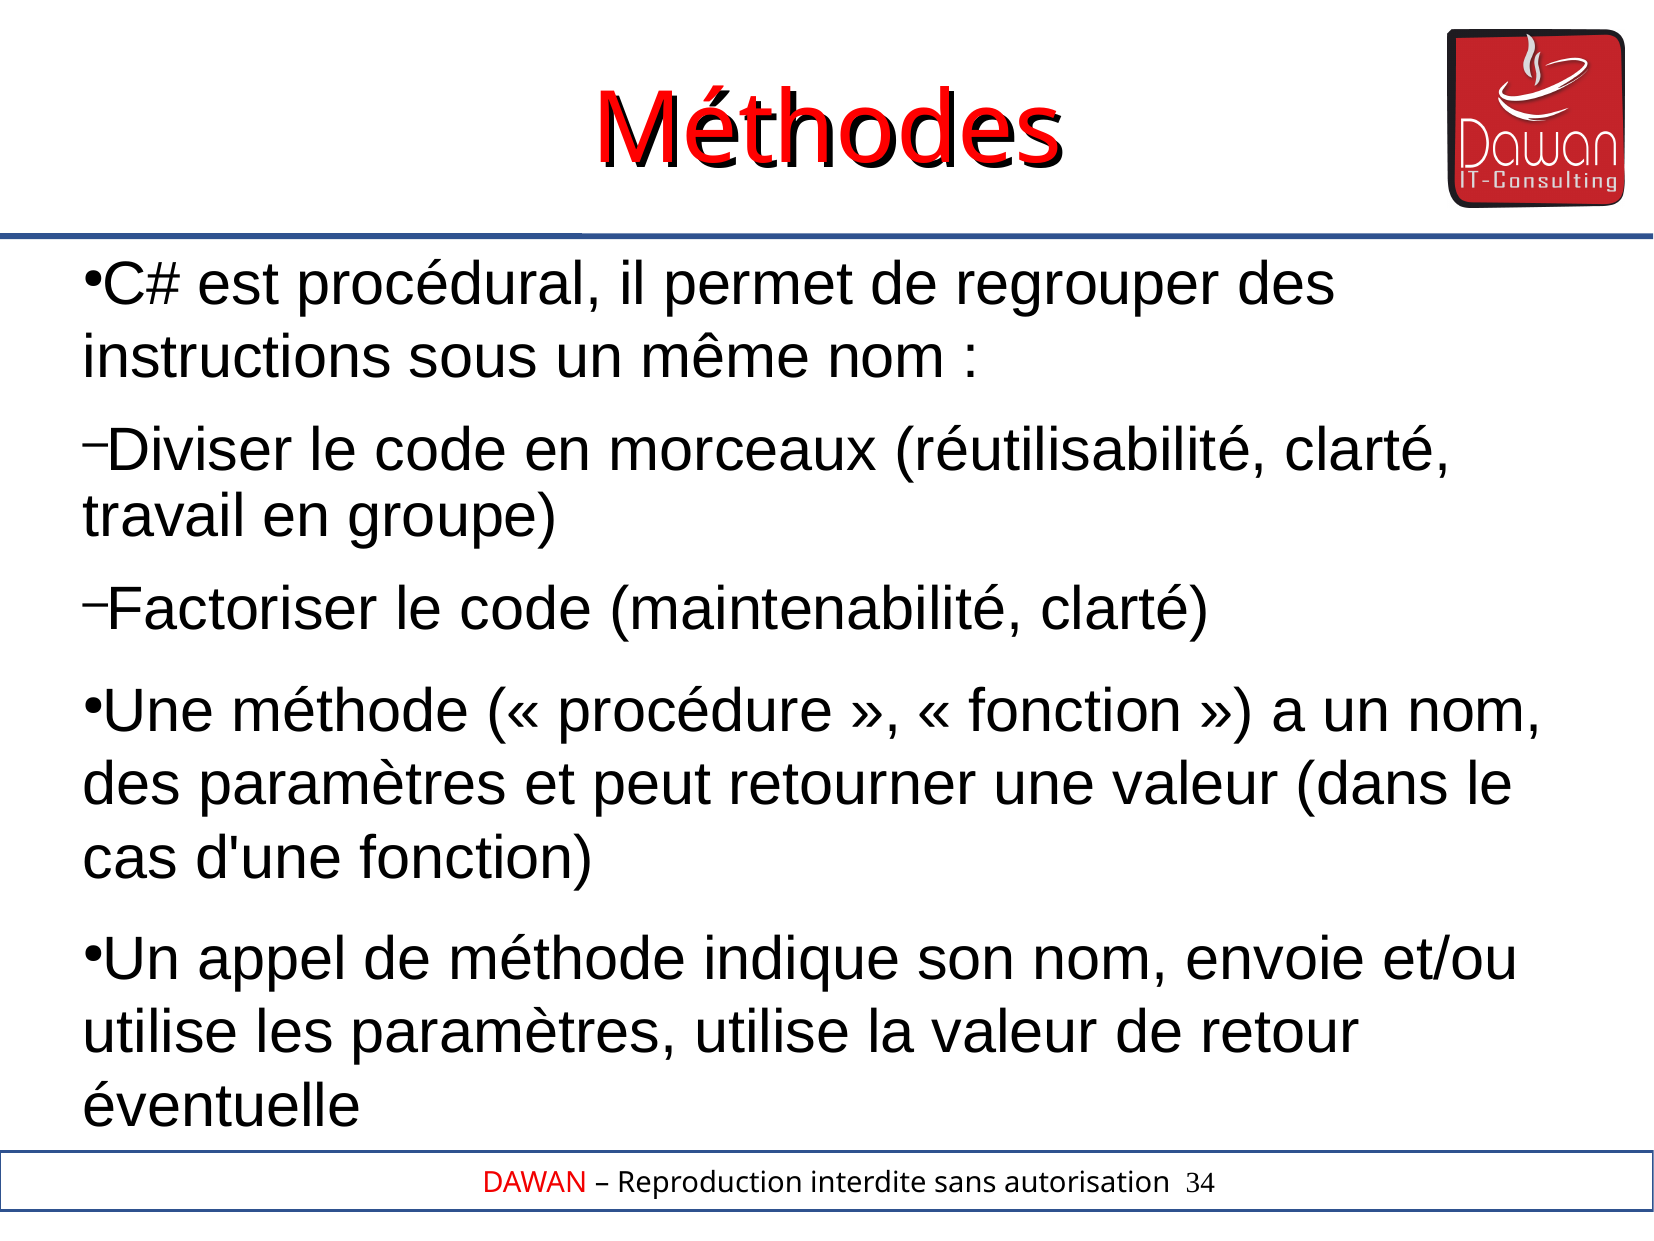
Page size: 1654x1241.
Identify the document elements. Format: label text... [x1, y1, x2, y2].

text_box [1185, 1163, 1565, 1228]
list C# est procédural, il permet de regrouper des instructions sous un même nom : Diviser le code en morceaux (réutilisabilité, clarté, travail en groupe) Factoriser le code (maintenabilité, clarté) Une méthode (« procédure », « fonction ») a un nom, des paramètres et peut retourner une valeur (dans le cas d'une fonction) Un appel de méthode indique son nom, envoie et/ou utilise les paramètres, utilise la valeur de retour éventuelle [82, 242, 1571, 1143]
title Méthodes [82, 15, 1571, 229]
